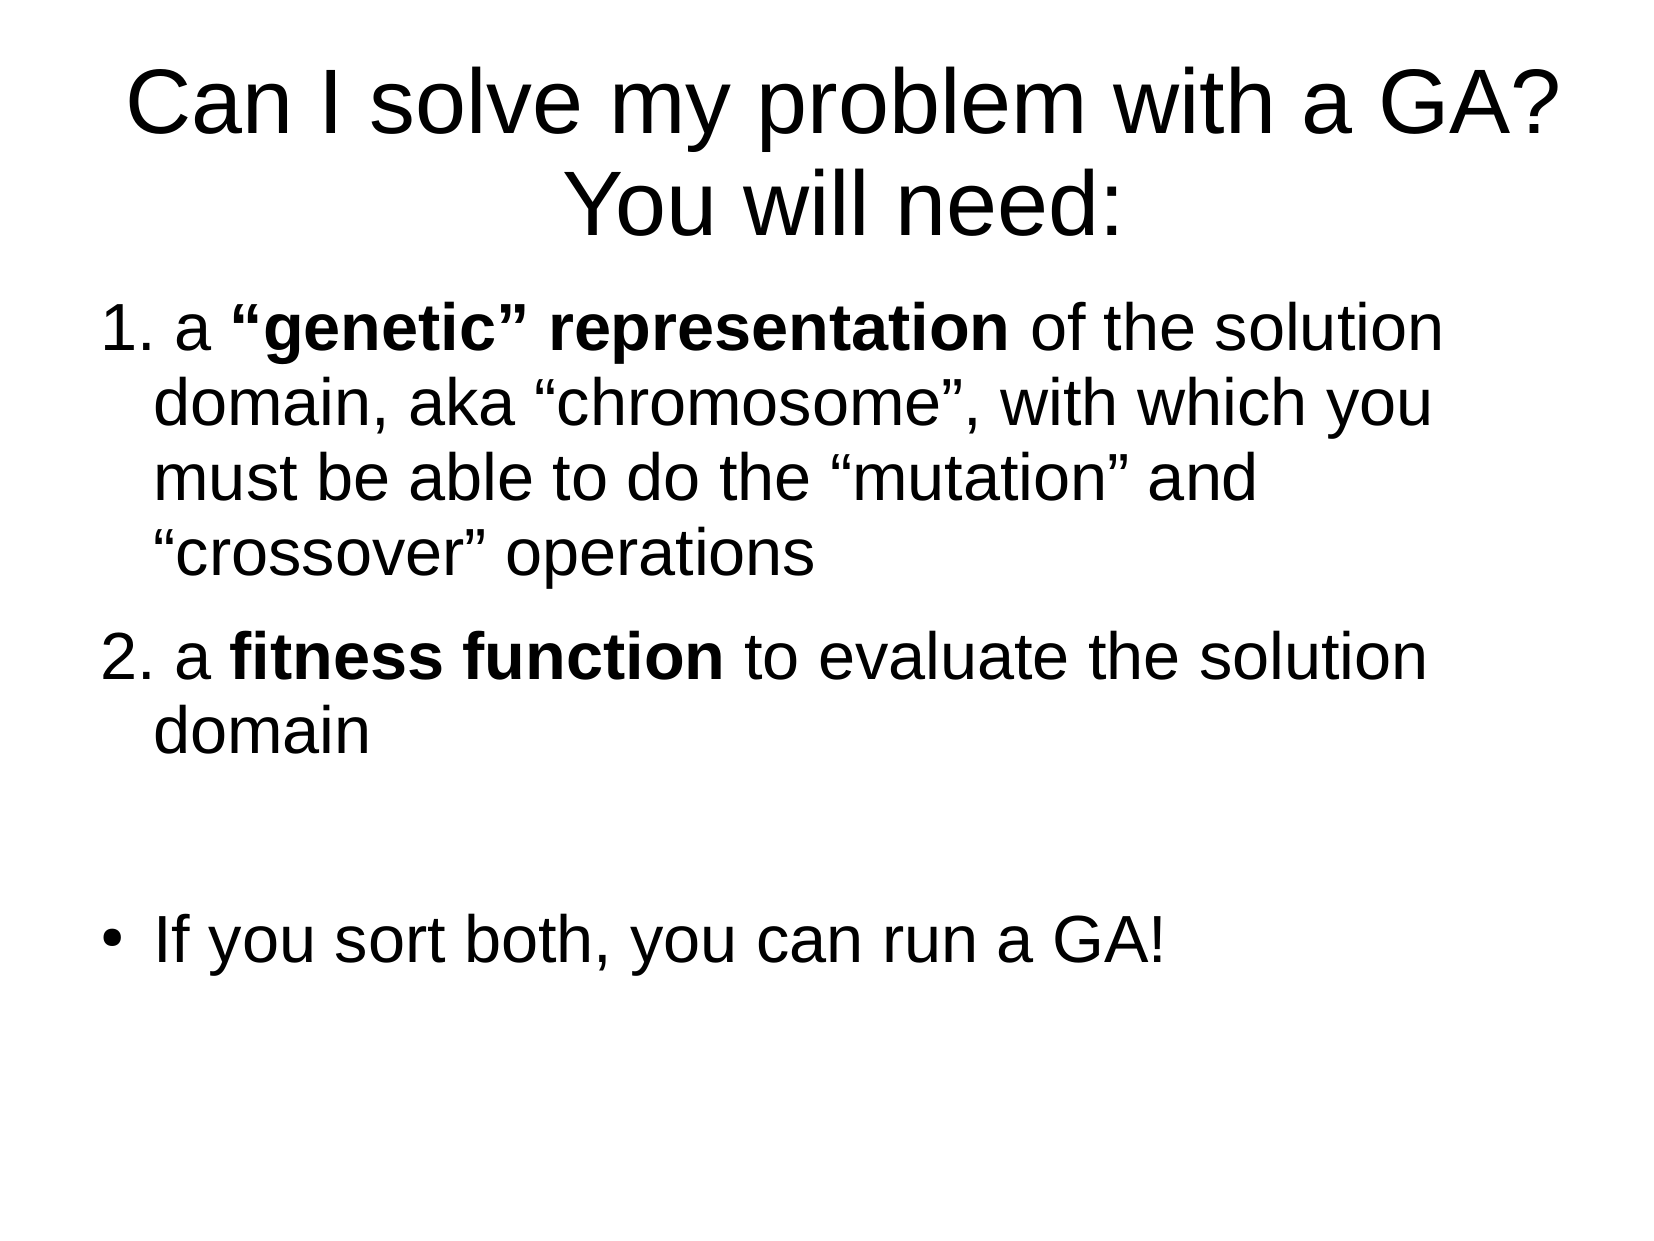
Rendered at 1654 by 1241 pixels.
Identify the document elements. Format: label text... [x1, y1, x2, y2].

title Can I solve my problem with a GA? You will need: [82, 49, 1571, 257]
list a “genetic” representation of the solution domain, aka “chromosome”, with which you must be able to do the “mutation” and “crossover” operations a fitness function to evaluate the solution domain If you sort both, you can run a GA! [82, 290, 1571, 1010]
